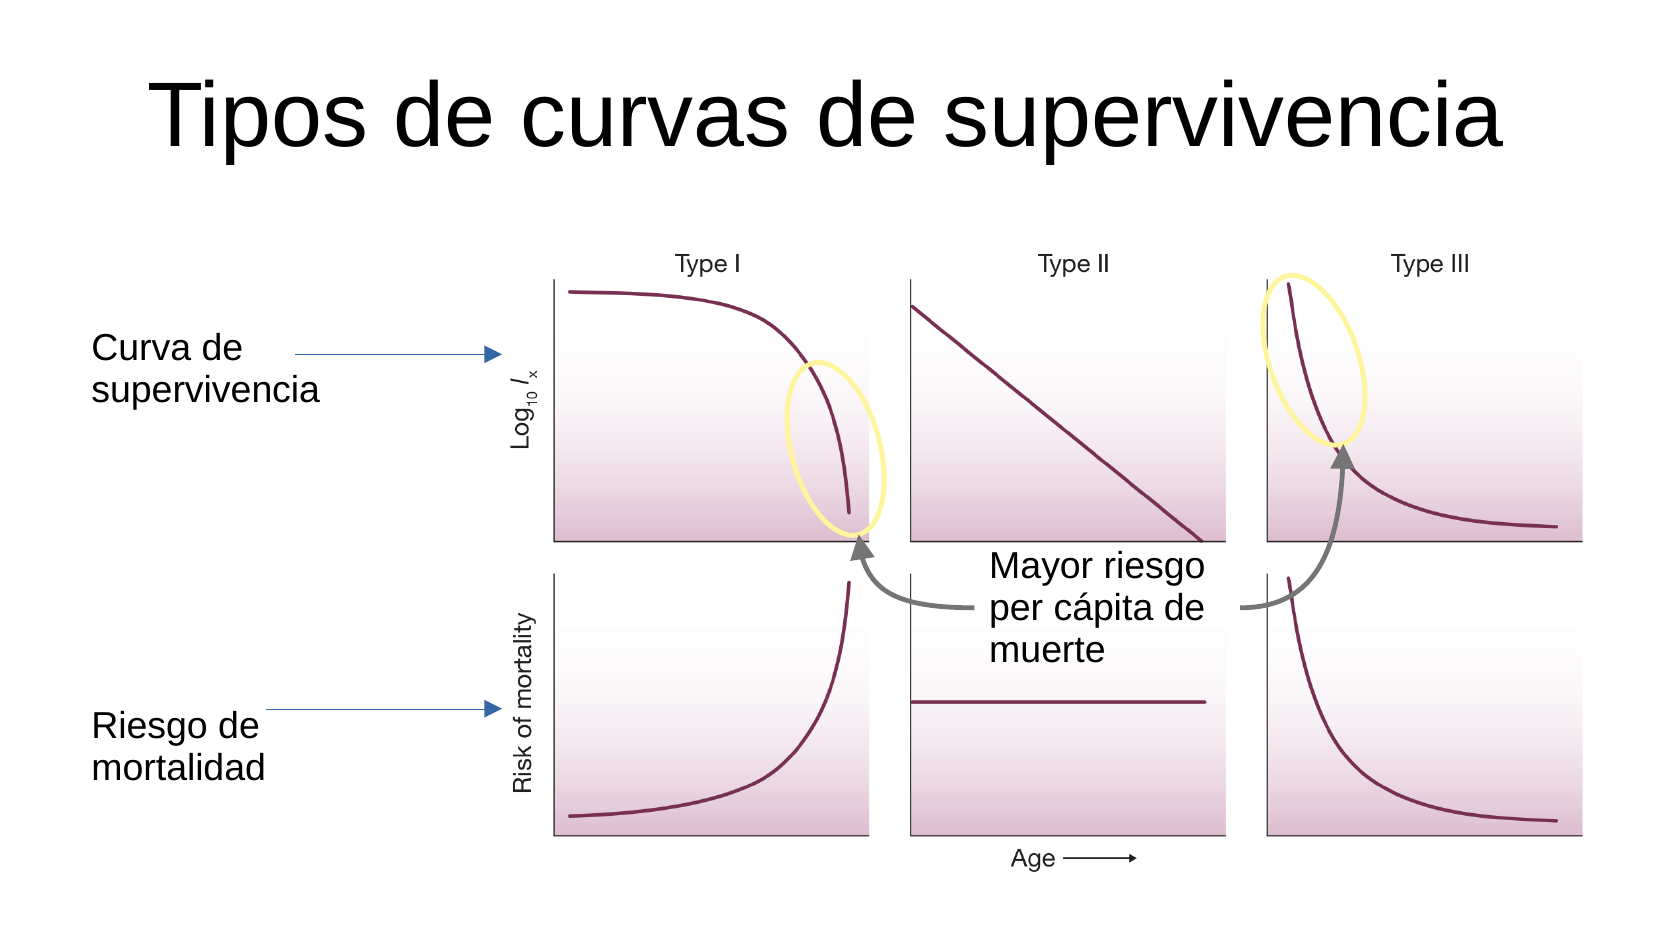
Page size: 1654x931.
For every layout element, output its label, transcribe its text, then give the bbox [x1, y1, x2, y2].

text_box Curva de supervivencia Riesgo de mortalidad [76, 318, 443, 796]
picture [501, 236, 1625, 884]
title Tipos de curvas de supervivencia [82, 37, 1571, 193]
text_box Mayor riesgo per cápita de muerte [974, 537, 1241, 679]
